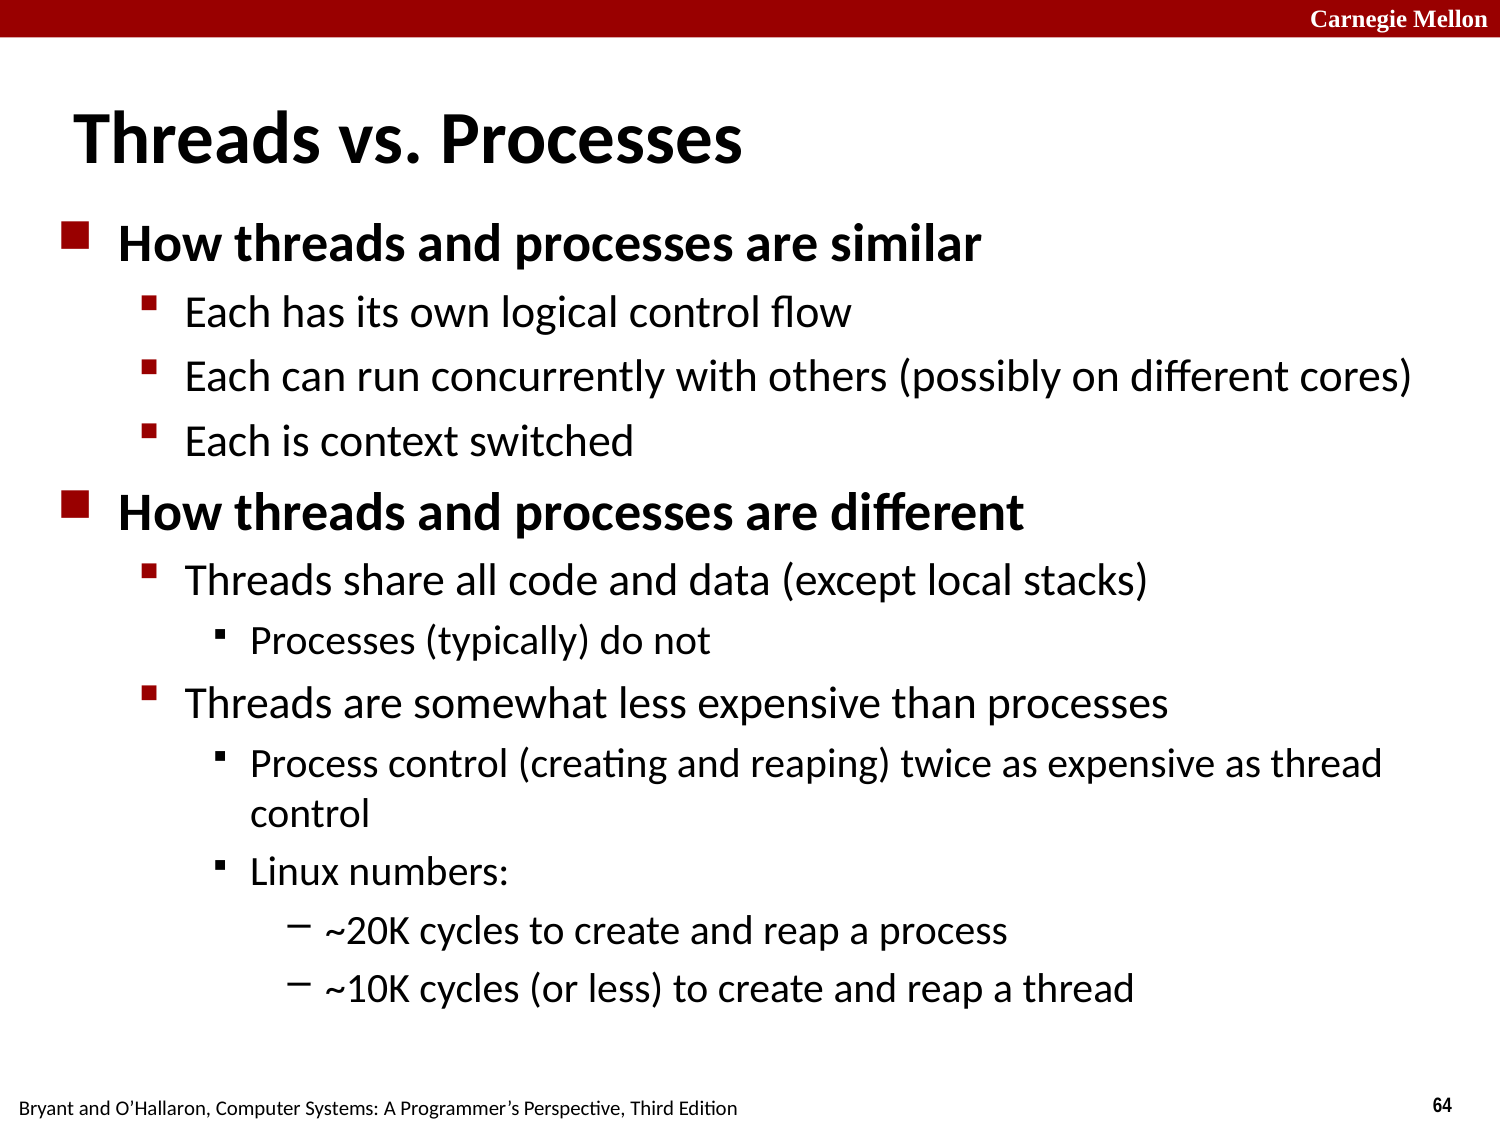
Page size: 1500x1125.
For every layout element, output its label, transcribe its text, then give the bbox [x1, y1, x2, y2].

title Threads vs. Processes [58, 71, 1304, 197]
list How threads and processes are similar Each has its own logical control flow Each can run concurrently with others (possibly on different cores) Each is context switched How threads and processes are different Threads share all code and data (except local stacks) Processes (typically) do not Threads are somewhat less expensive than processes Process control (creating and reaping) twice as expensive as thread control Linux numbers: ~20K cycles to create and reap a process ~10K cycles (or less) to create and reap a thread [47, 200, 1463, 1079]
